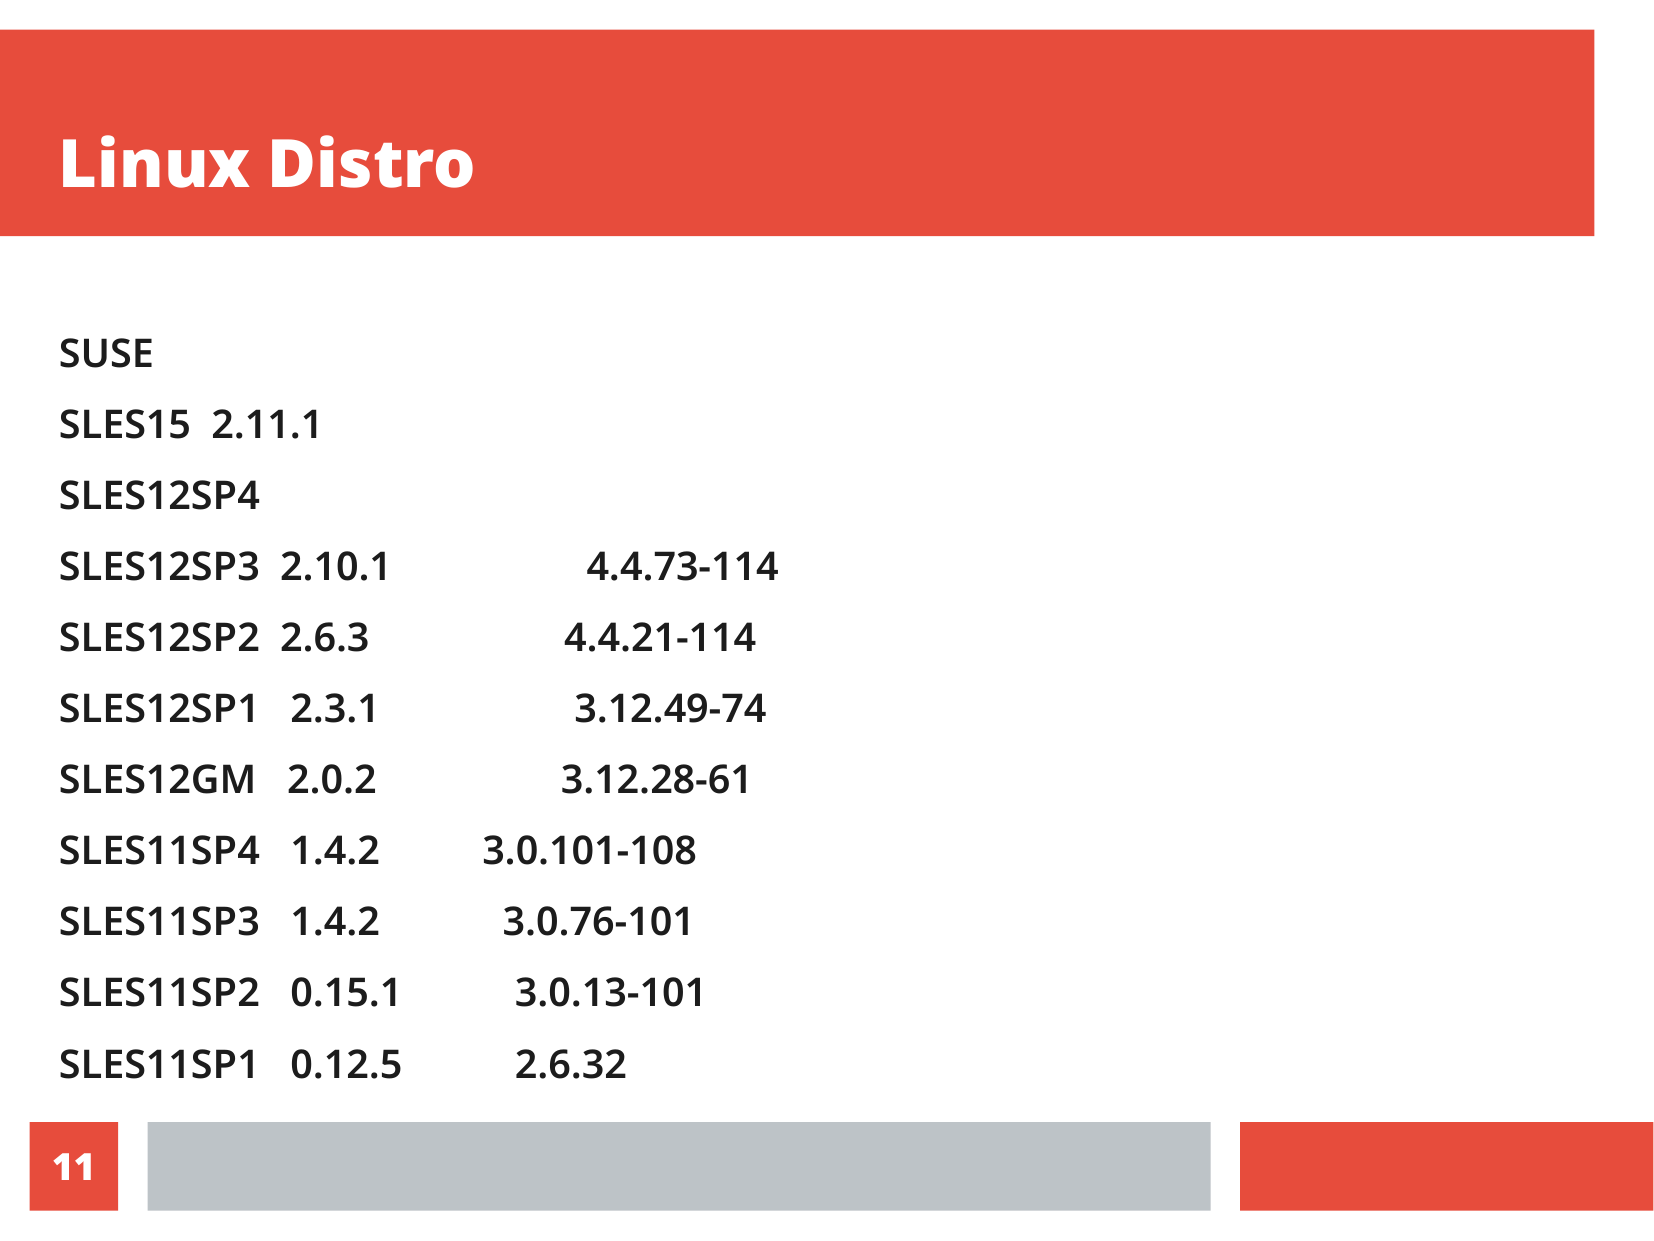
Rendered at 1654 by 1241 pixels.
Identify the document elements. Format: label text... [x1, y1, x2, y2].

list SUSE SLES15 2.11.1 SLES12SP4 SLES12SP3 2.10.1 4.4.73-114 SLES12SP2 2.6.3 4.4.21-114 SLES12SP1 2.3.1 3.12.49-74 SLES12GM 2.0.2 3.12.28-61 SLES11SP4 1.4.2 3.0.101-108 SLES11SP3 1.4.2 3.0.76-101 SLES11SP2 0.15.1 3.0.13-101 SLES11SP1 0.12.5 2.6.32 [59, 324, 1565, 1093]
title Linux Distro [59, 59, 1595, 207]
